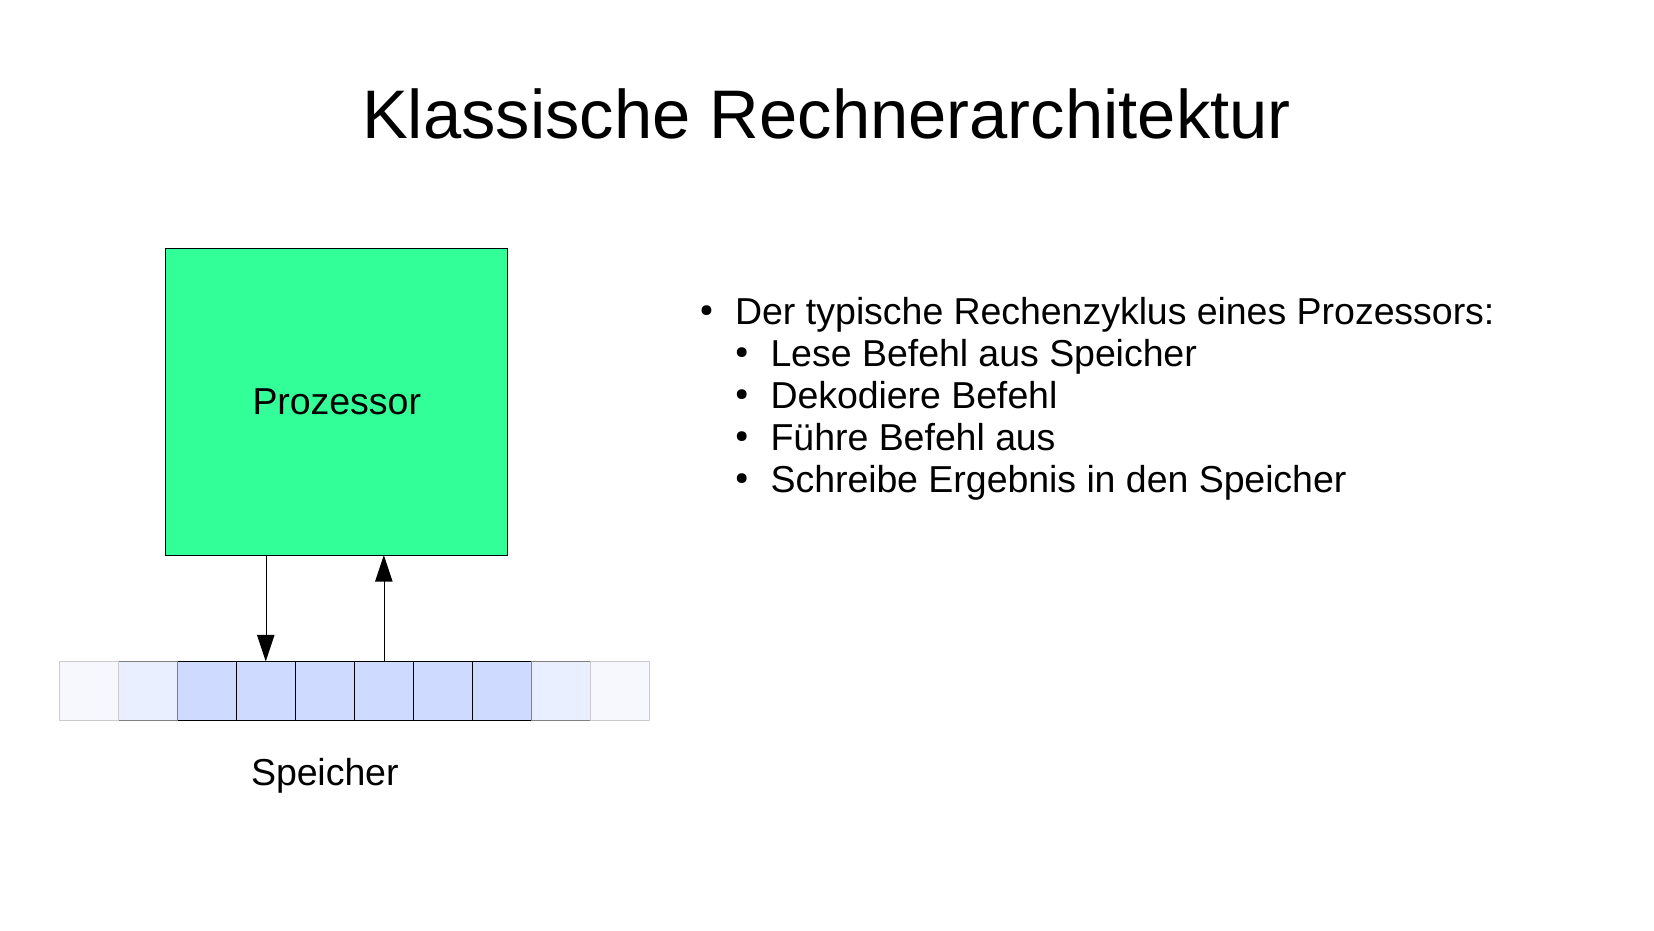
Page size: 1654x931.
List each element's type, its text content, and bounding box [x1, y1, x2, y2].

text_box [59, 661, 650, 721]
text_box Prozessor [165, 248, 508, 556]
text_box Speicher [236, 744, 414, 801]
title Klassische Rechnerarchitektur [82, 37, 1571, 193]
text_box Der typische Rechenzyklus eines Prozessors: Lese Befehl aus Speicher Dekodiere Befehl Führe Befehl aus Schreibe Ergebnis in den Speicher [685, 283, 1583, 508]
